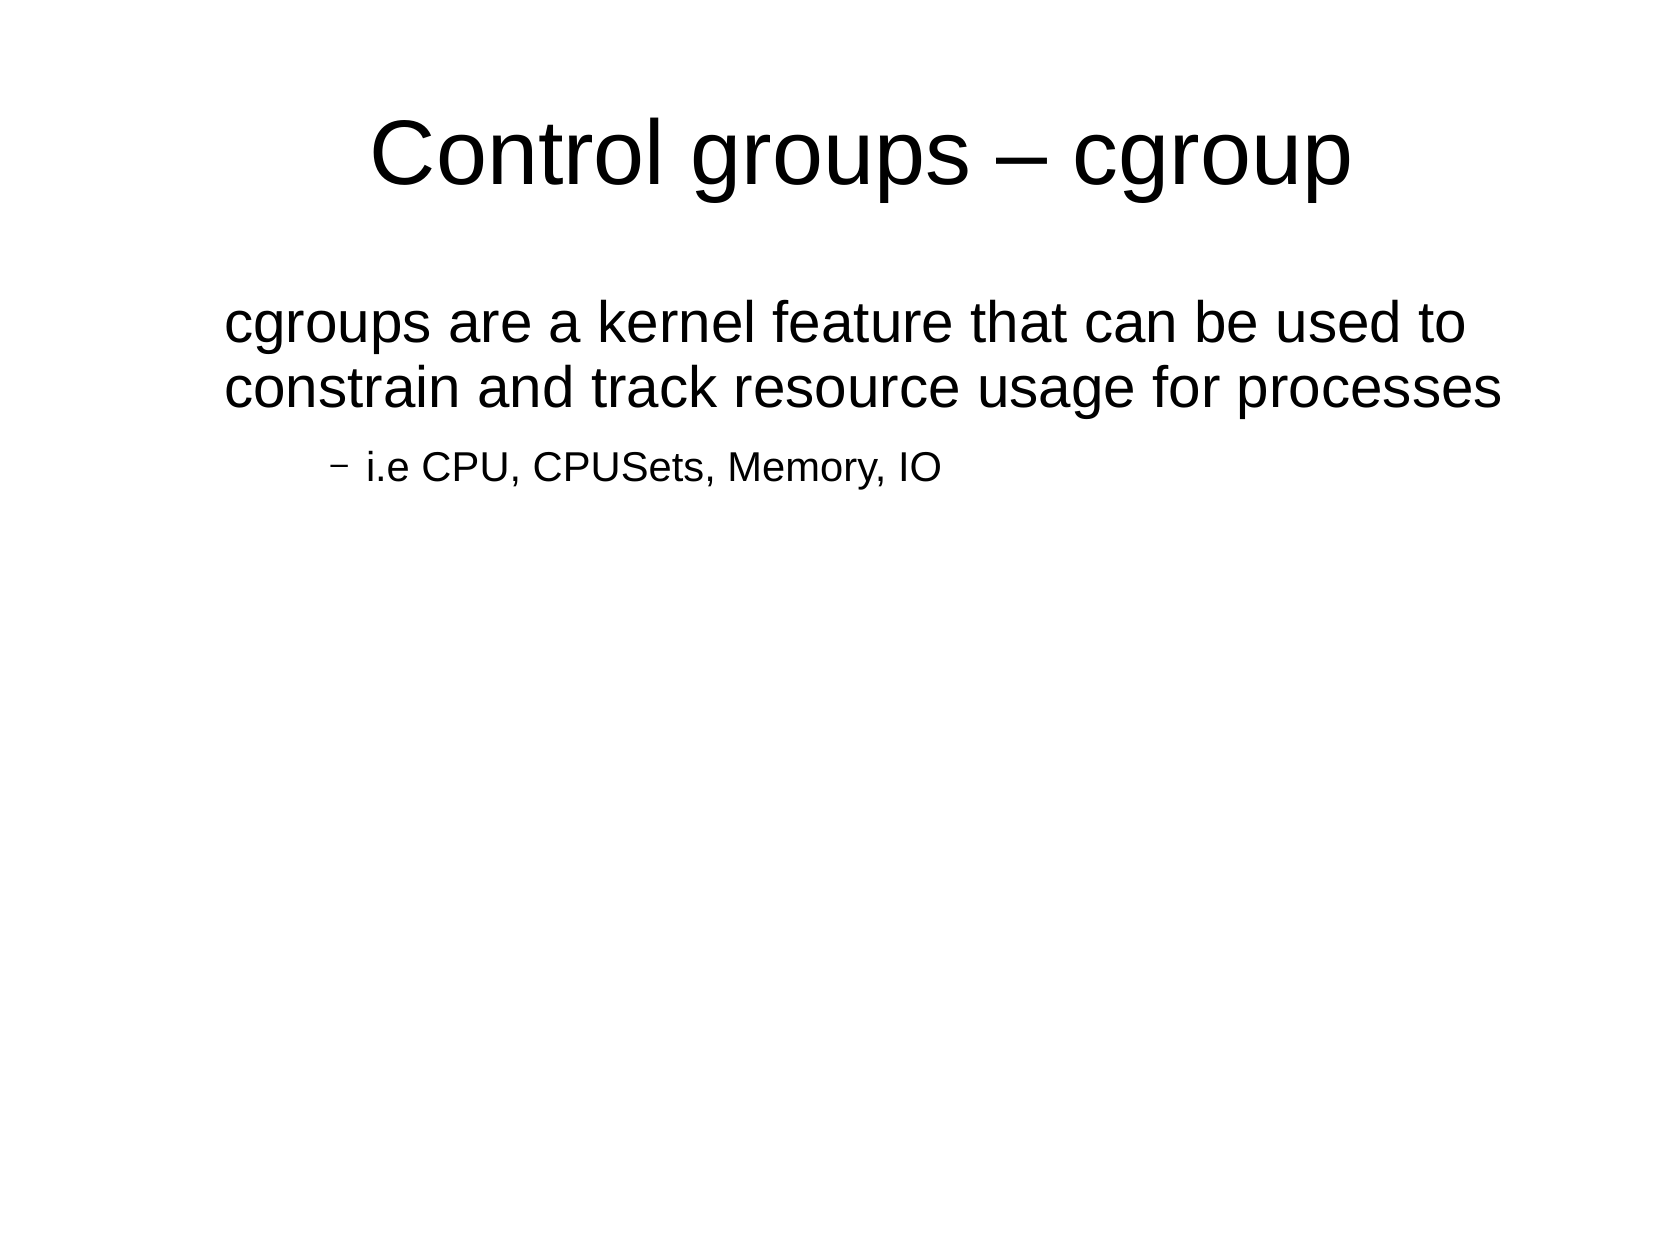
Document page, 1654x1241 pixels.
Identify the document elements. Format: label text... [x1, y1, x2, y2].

list cgroups are a kernel feature that can be used to constrain and track resource usage for processes i.e CPU, CPUSets, Memory, IO [82, 290, 1571, 1010]
title Control groups – cgroup [82, 49, 1571, 257]
